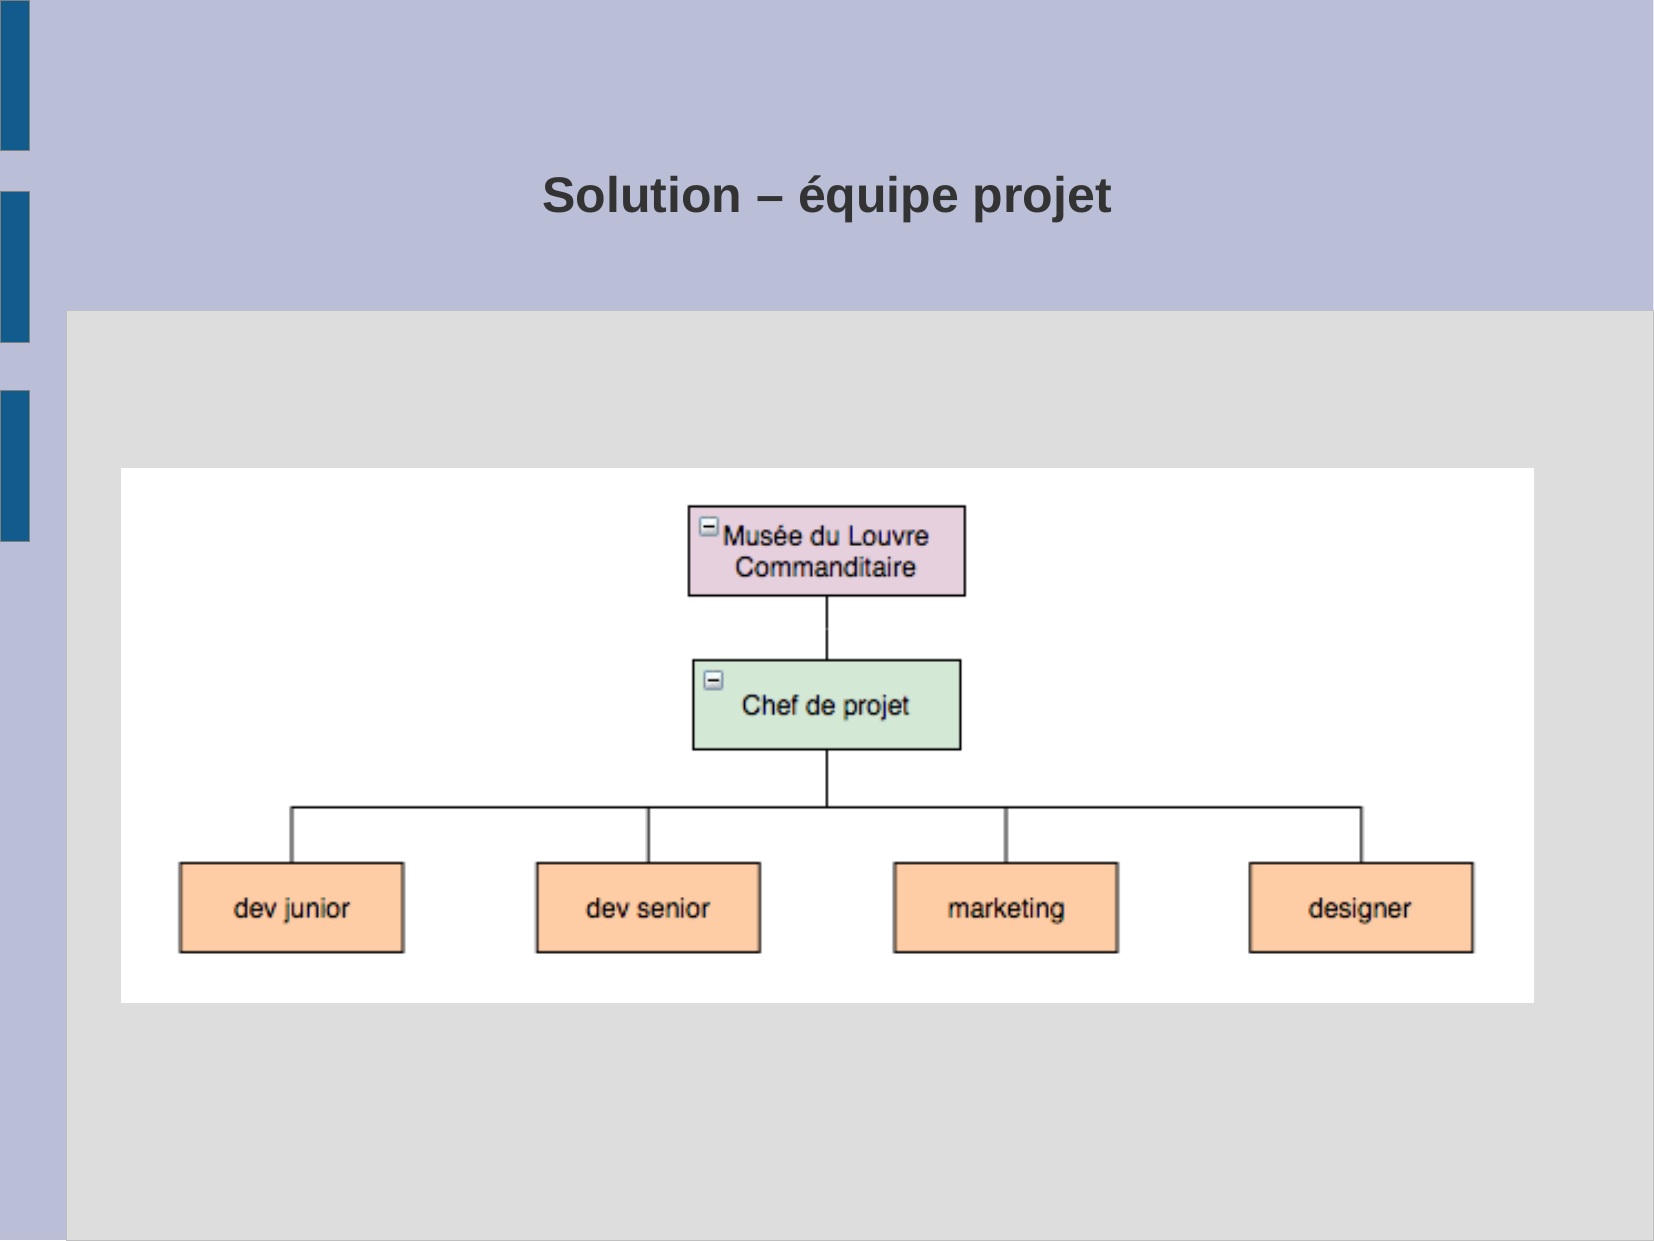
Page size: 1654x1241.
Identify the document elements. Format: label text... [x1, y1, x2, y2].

title Solution – équipe projet [121, 91, 1534, 299]
picture [121, 468, 1534, 1003]
